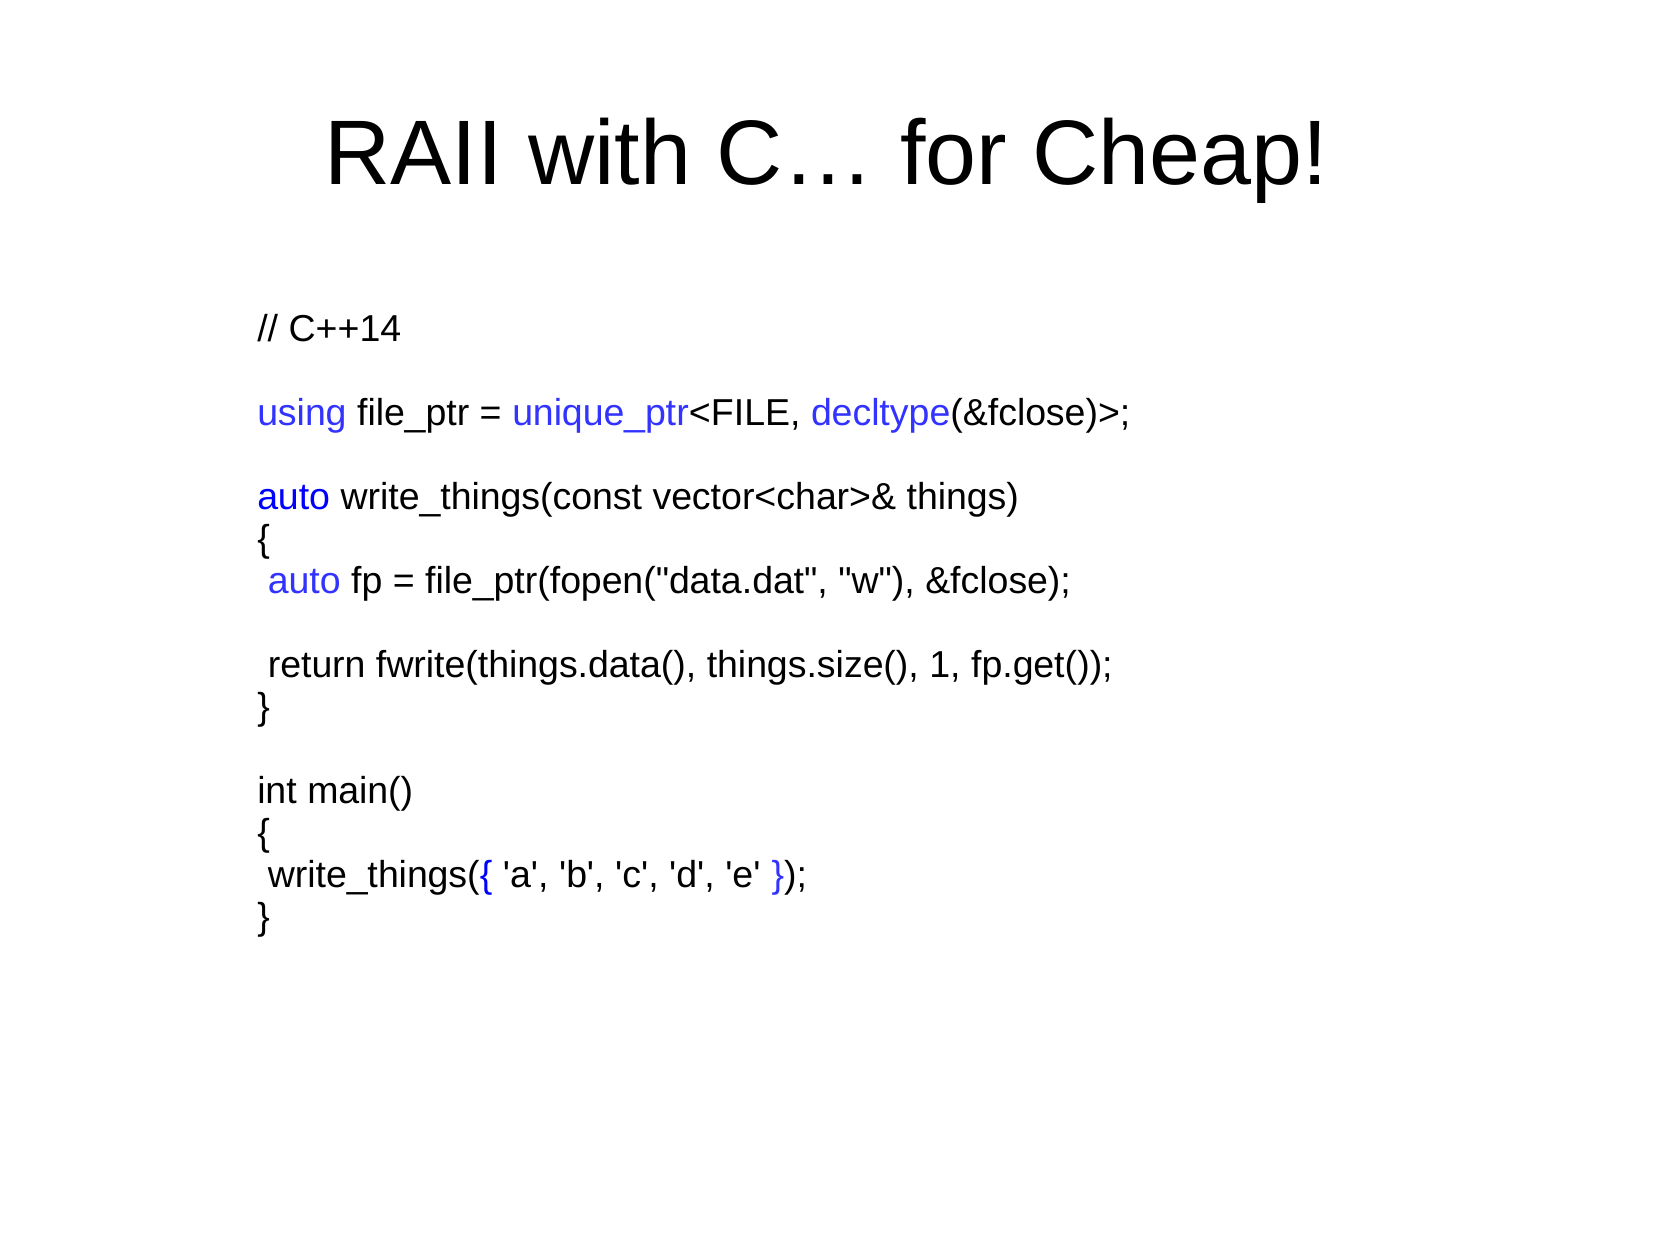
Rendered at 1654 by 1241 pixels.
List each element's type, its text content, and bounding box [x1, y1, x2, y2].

text_box [45, 255, 1606, 732]
text_box // C++14 using file_ptr = unique_ptr<FILE, decltype(&fclose)>; auto write_things(const vector<char>& things) { auto fp = file_ptr(fopen("data.dat", "w"), &fclose); return fwrite(things.data(), things.size(), 1, fp.get()); } int main() { write_things({ 'a', 'b', 'c', 'd', 'e' }); } [242, 300, 1479, 945]
title RAII with C… for Cheap! [82, 49, 1571, 255]
